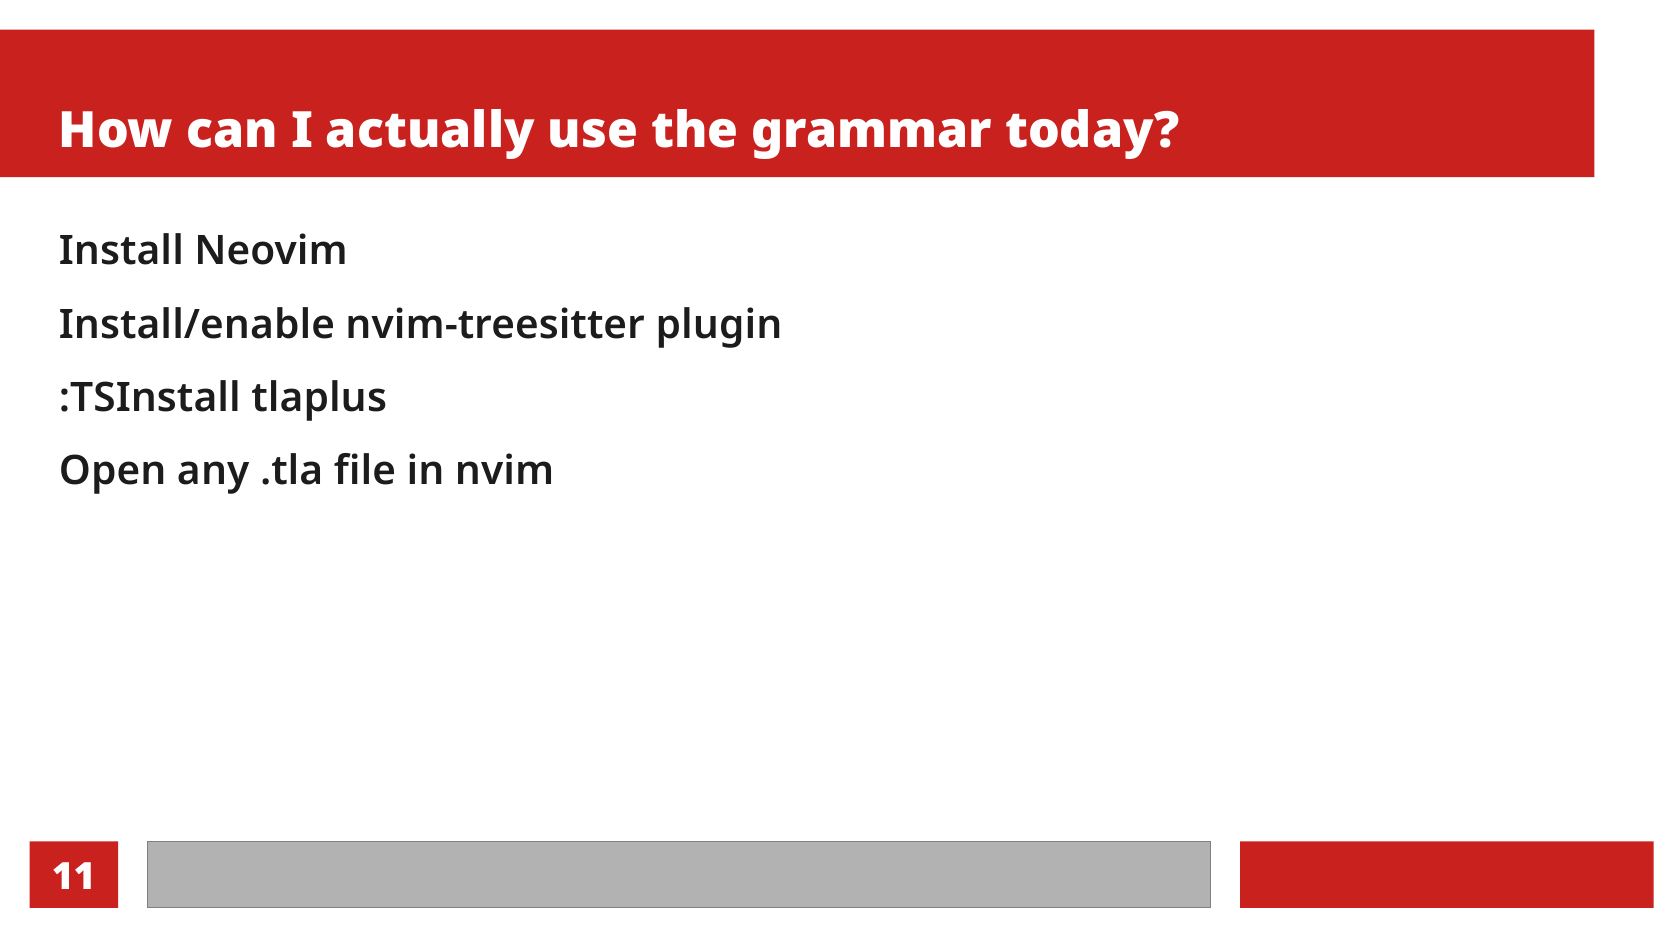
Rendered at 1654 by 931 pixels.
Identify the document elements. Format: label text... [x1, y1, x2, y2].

title How can I actually use the grammar today? [59, 44, 1595, 163]
list Install Neovim Install/enable nvim-treesitter plugin :TSInstall tlaplus Open any .tla file in nvim [59, 221, 1565, 798]
